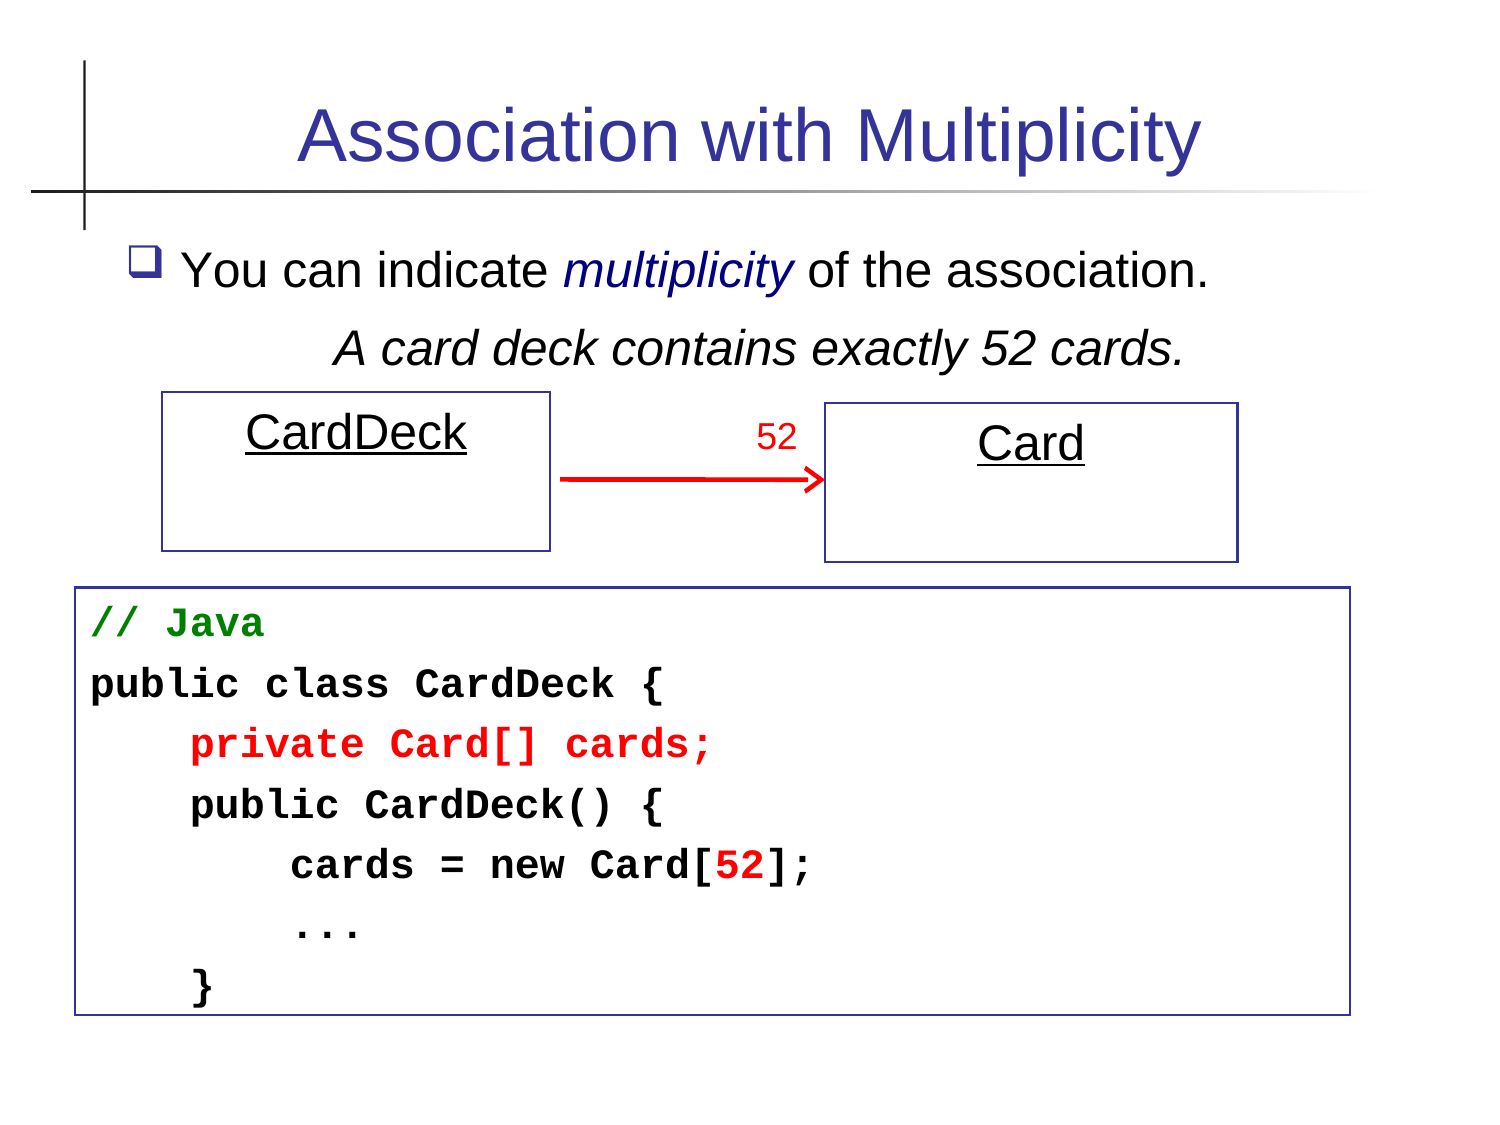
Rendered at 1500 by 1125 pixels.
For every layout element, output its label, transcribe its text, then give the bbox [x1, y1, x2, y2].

text_box 52 [687, 404, 813, 465]
text_box Card [824, 403, 1238, 562]
list You can indicate multiplicity of the association. A card deck contains exactly 52 cards. [110, 229, 1411, 438]
text_box // Java public class CardDeck { private Card[] cards; public CardDeck() { cards = new Card[52]; ... } [75, 587, 1351, 1016]
text_box CardDeck [162, 391, 550, 551]
title Association with Multiplicity [100, 42, 1400, 185]
